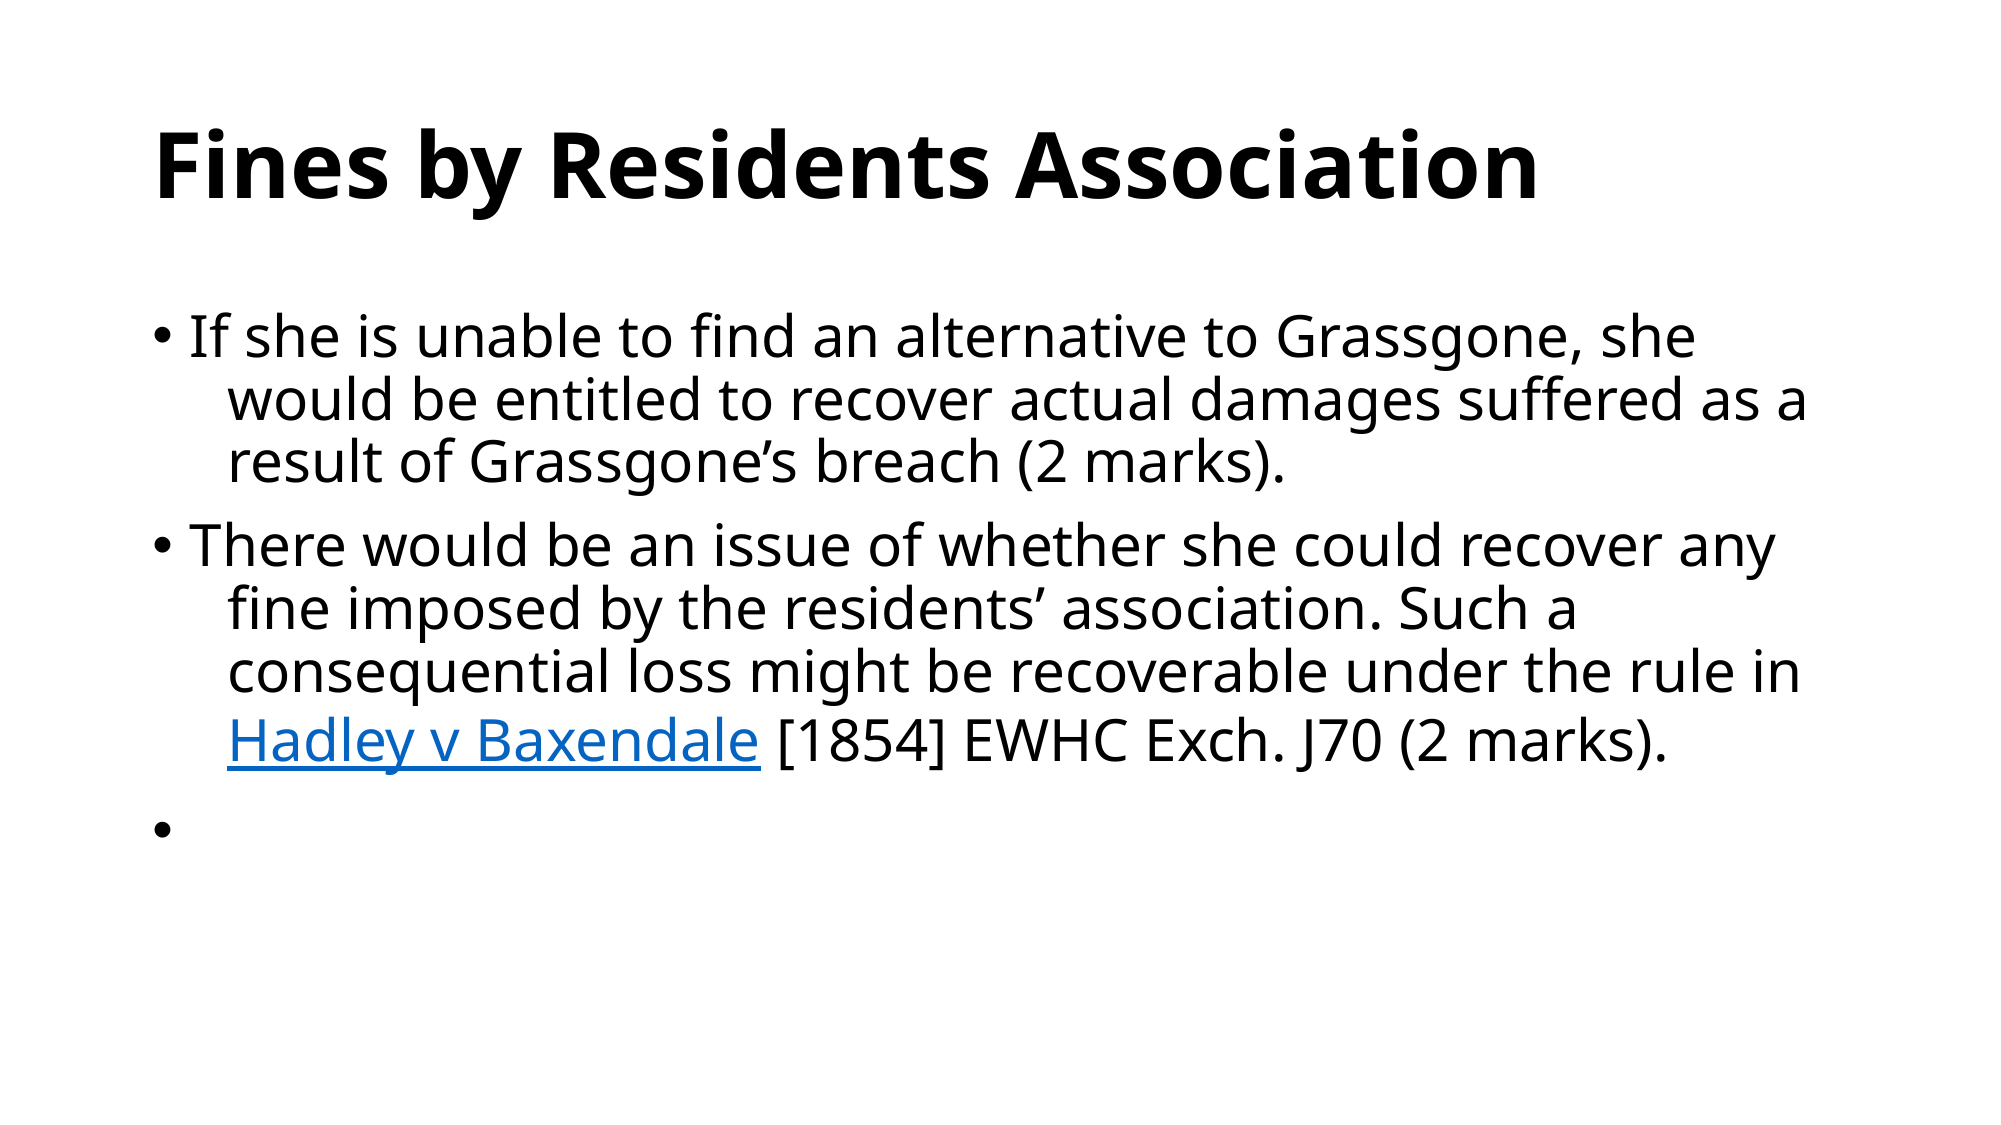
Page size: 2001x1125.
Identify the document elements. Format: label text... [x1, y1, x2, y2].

list If she is unable to find an alternative to Grassgone, she would be entitled to recover actual damages suffered as a result of Grassgone’s breach (2 marks). There would be an issue of whether she could recover any fine imposed by the residents’ association. Such a consequential loss might be recoverable under the rule in Hadley v Baxendale [1854] EWHC Exch. J70 (2 marks). [137, 299, 1863, 1014]
title Fines by Residents Association [137, 59, 1863, 278]
